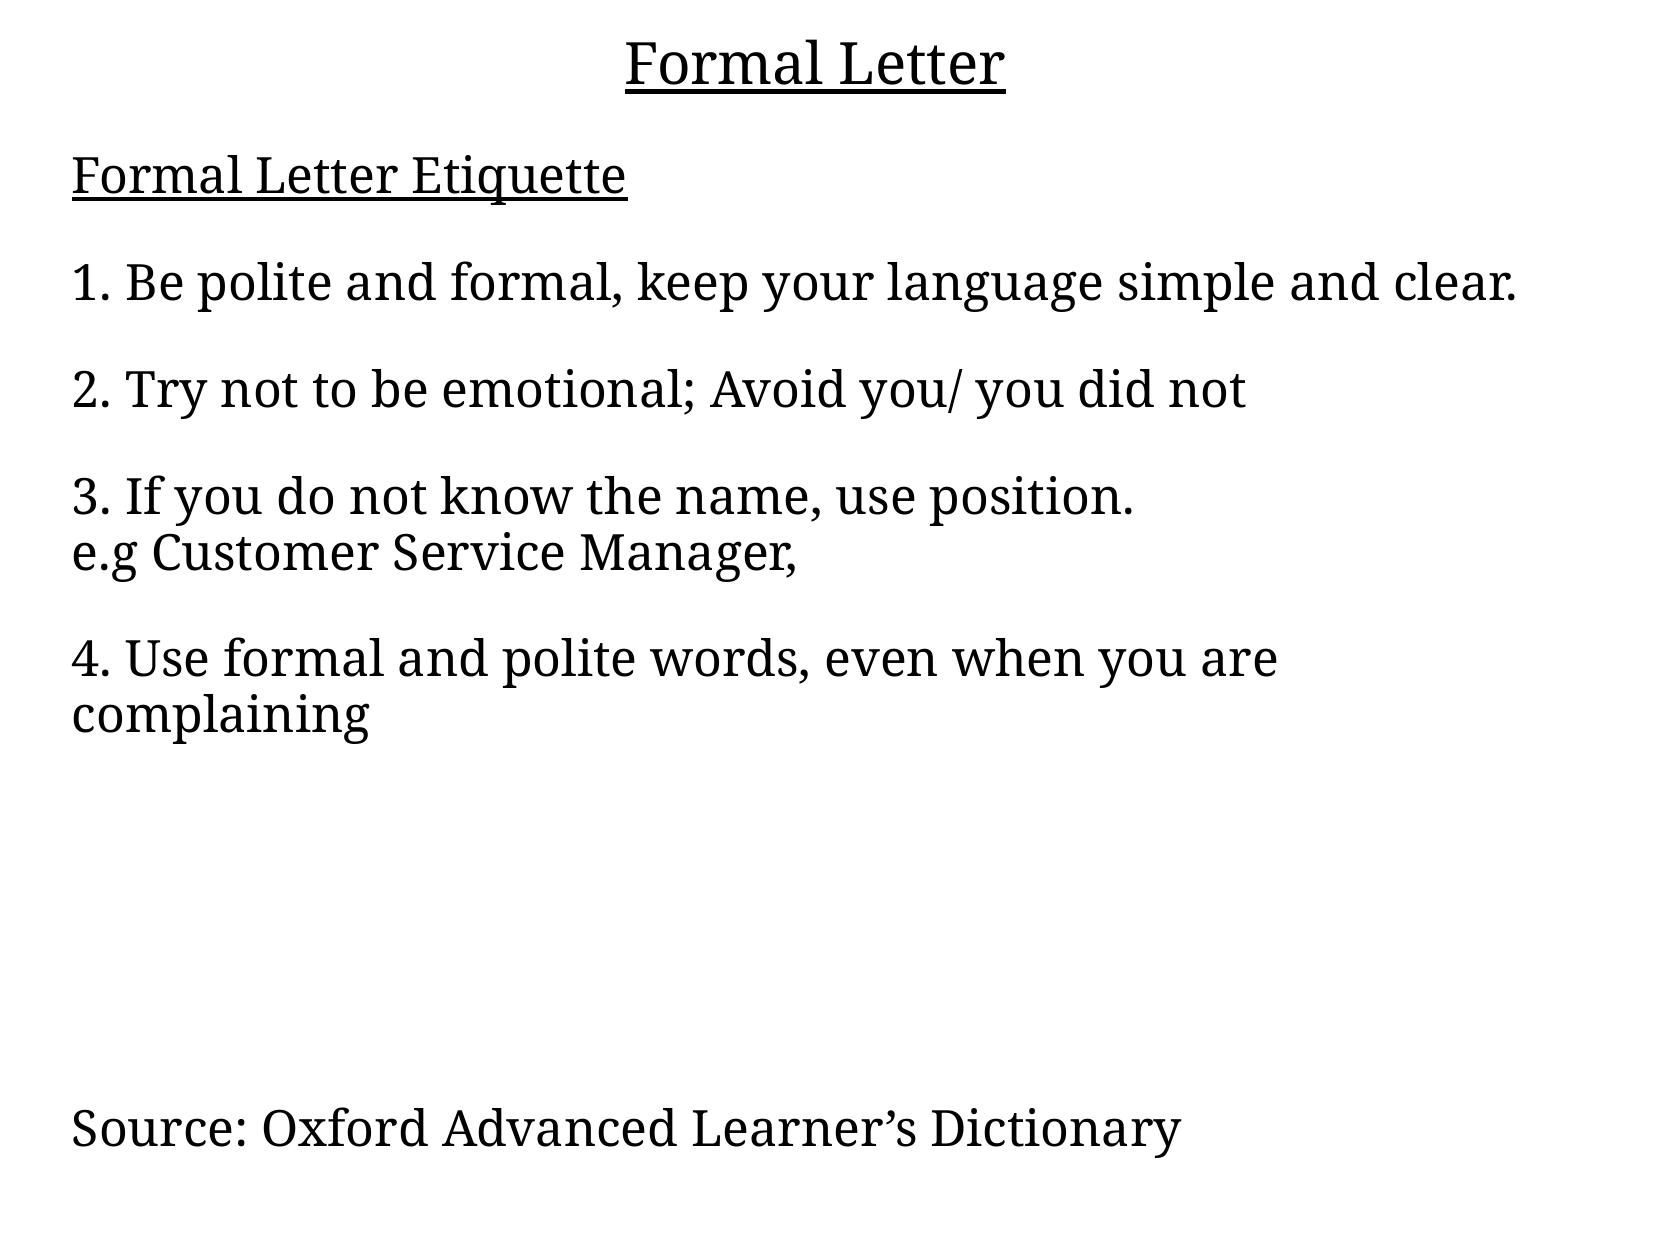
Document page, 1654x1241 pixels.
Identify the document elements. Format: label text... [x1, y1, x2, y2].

text_box Formal Letter Formal Letter Etiquette 1. Be polite and formal, keep your language simple and clear. 2. Try not to be emotional; Avoid you/ you did not 3. If you do not know the name, use position. e.g Customer Service Manager, 4. Use formal and polite words, even when you are complaining Source: Oxford Advanced Learner’s Dictionary [71, 31, 1560, 1140]
